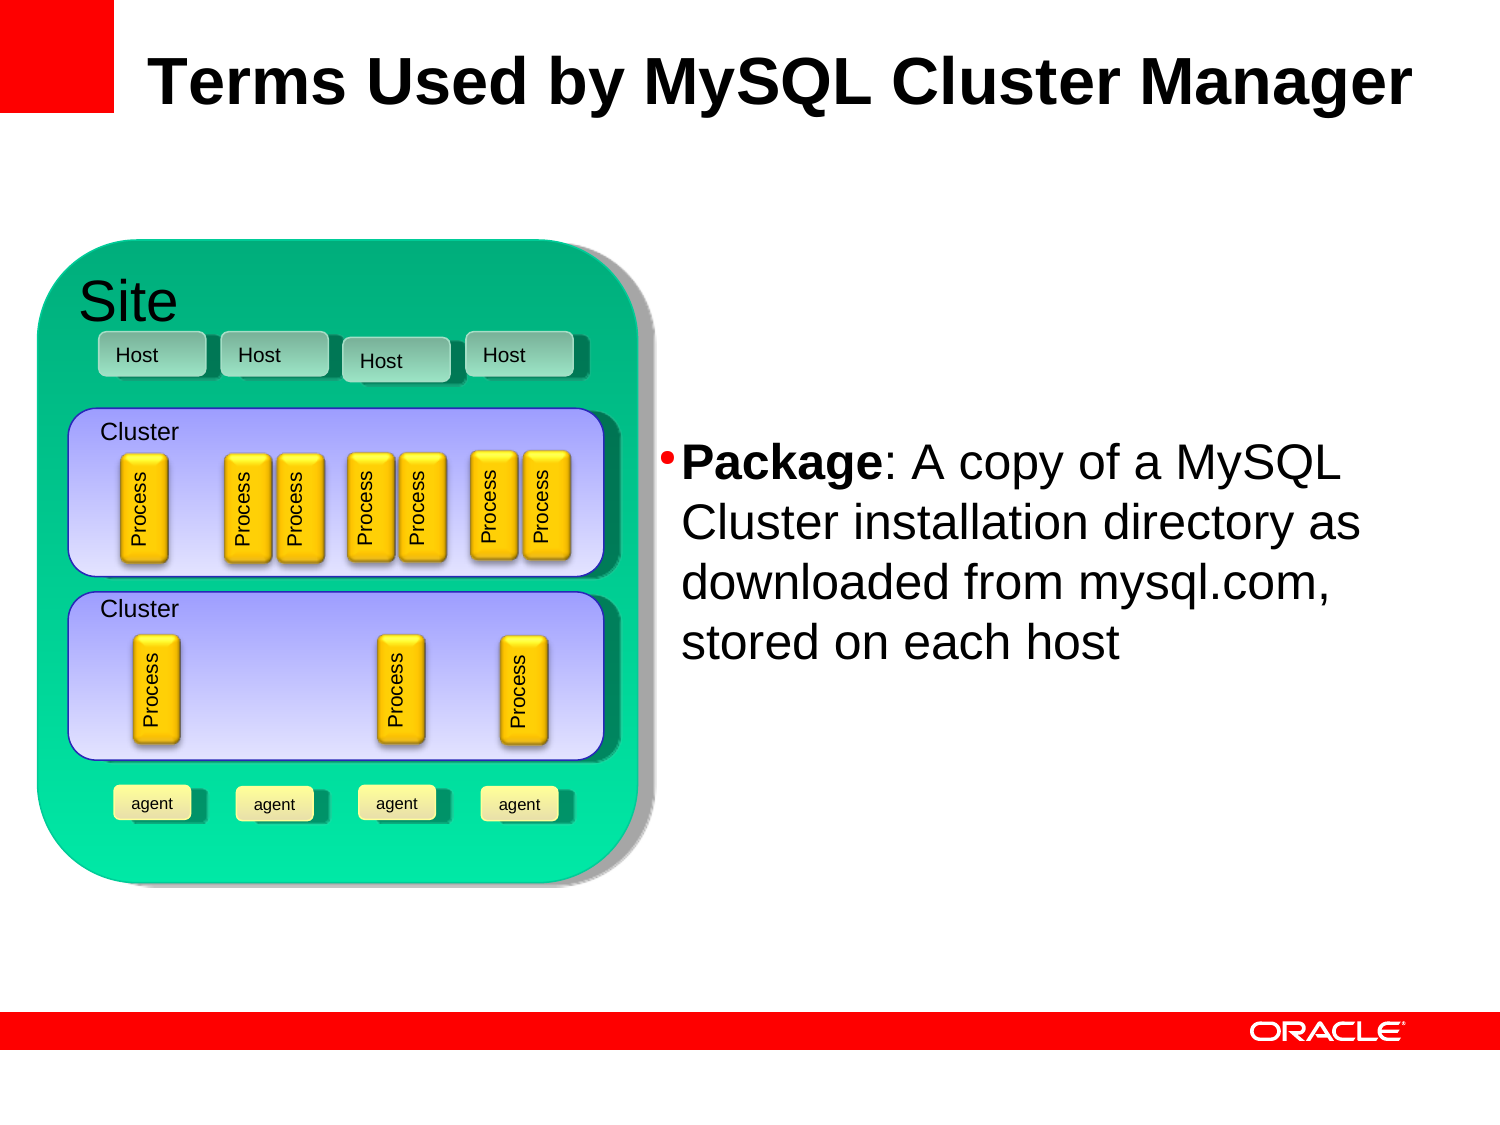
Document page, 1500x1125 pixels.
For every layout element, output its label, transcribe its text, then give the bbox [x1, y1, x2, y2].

text_box Cluster [85, 584, 195, 631]
text_box agent [236, 786, 313, 821]
text_box agent [114, 785, 191, 820]
text_box agent [358, 785, 436, 820]
text_box Process [374, 638, 415, 744]
text_box Process [129, 638, 170, 744]
text_box Cluster [85, 408, 195, 454]
text_box Host [221, 331, 329, 376]
text_box agent [481, 786, 558, 821]
text_box Host [342, 337, 451, 382]
picture [213, 446, 458, 579]
text_box Process [519, 454, 560, 560]
picture [122, 631, 192, 760]
text_box Process [221, 457, 262, 563]
picture [0, 1012, 1500, 1050]
picture [0, 0, 114, 113]
picture [109, 448, 180, 579]
text_box Process [343, 455, 385, 561]
picture [459, 444, 582, 576]
text_box Process [273, 457, 314, 563]
text_box Site [64, 255, 195, 341]
picture [366, 628, 437, 760]
text_box Package: A copy of a MySQL Cluster installation directory as downloaded from mysql.com, stored on each host [643, 422, 1432, 677]
text_box Process [496, 639, 538, 745]
text_box Host [98, 331, 206, 376]
picture [489, 629, 560, 761]
text_box [40, 242, 636, 875]
text_box Host [466, 331, 574, 376]
text_box Process [117, 457, 158, 563]
title Terms Used by MySQL Cluster Manager [147, 8, 1463, 119]
text_box Process [467, 454, 508, 560]
text_box Process [395, 455, 437, 561]
